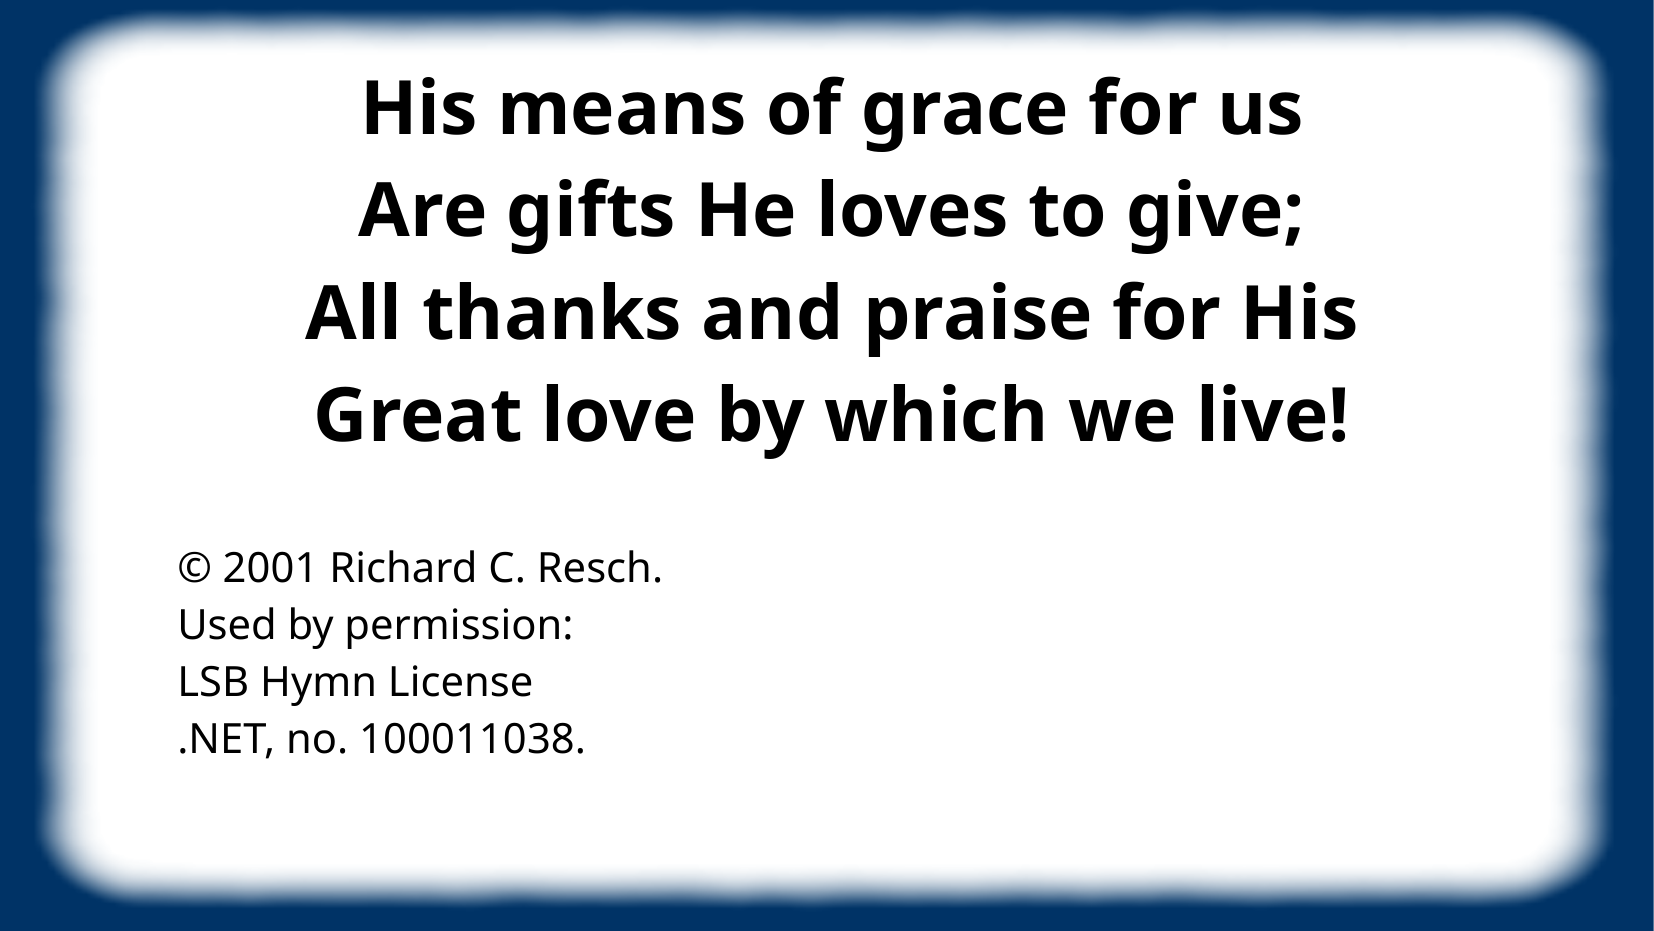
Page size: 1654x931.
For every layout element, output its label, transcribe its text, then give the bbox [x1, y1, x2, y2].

text_box His means of grace for us Are gifts He loves to give; All thanks and praise for His Great love by which we live! © 2001 Richard C. Resch. Used by permission: LSB Hymn License .NET, no. 100011038. [90, 47, 1576, 813]
picture [0, 0, 1654, 931]
